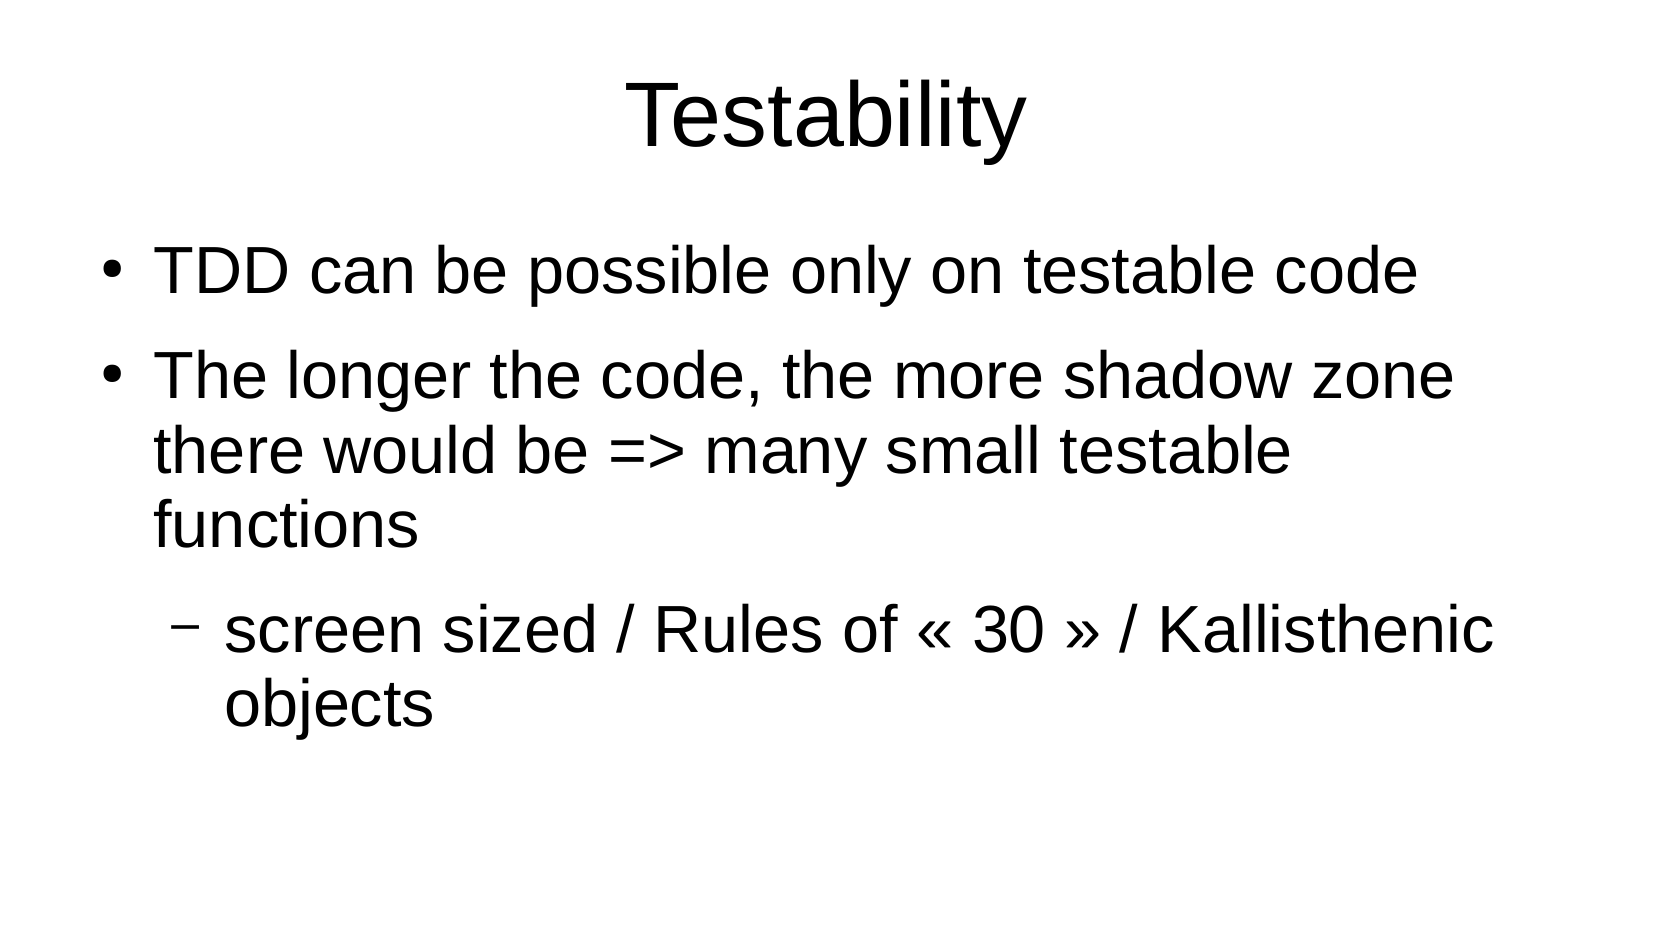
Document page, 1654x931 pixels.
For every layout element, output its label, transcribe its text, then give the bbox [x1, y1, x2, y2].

subtitle TDD can be possible only on testable code The longer the code, the more shadow zone there would be => many small testable functions screen sized / Rules of « 30 » / Kallisthenic objects [82, 193, 1571, 782]
title Testability [82, 37, 1571, 193]
